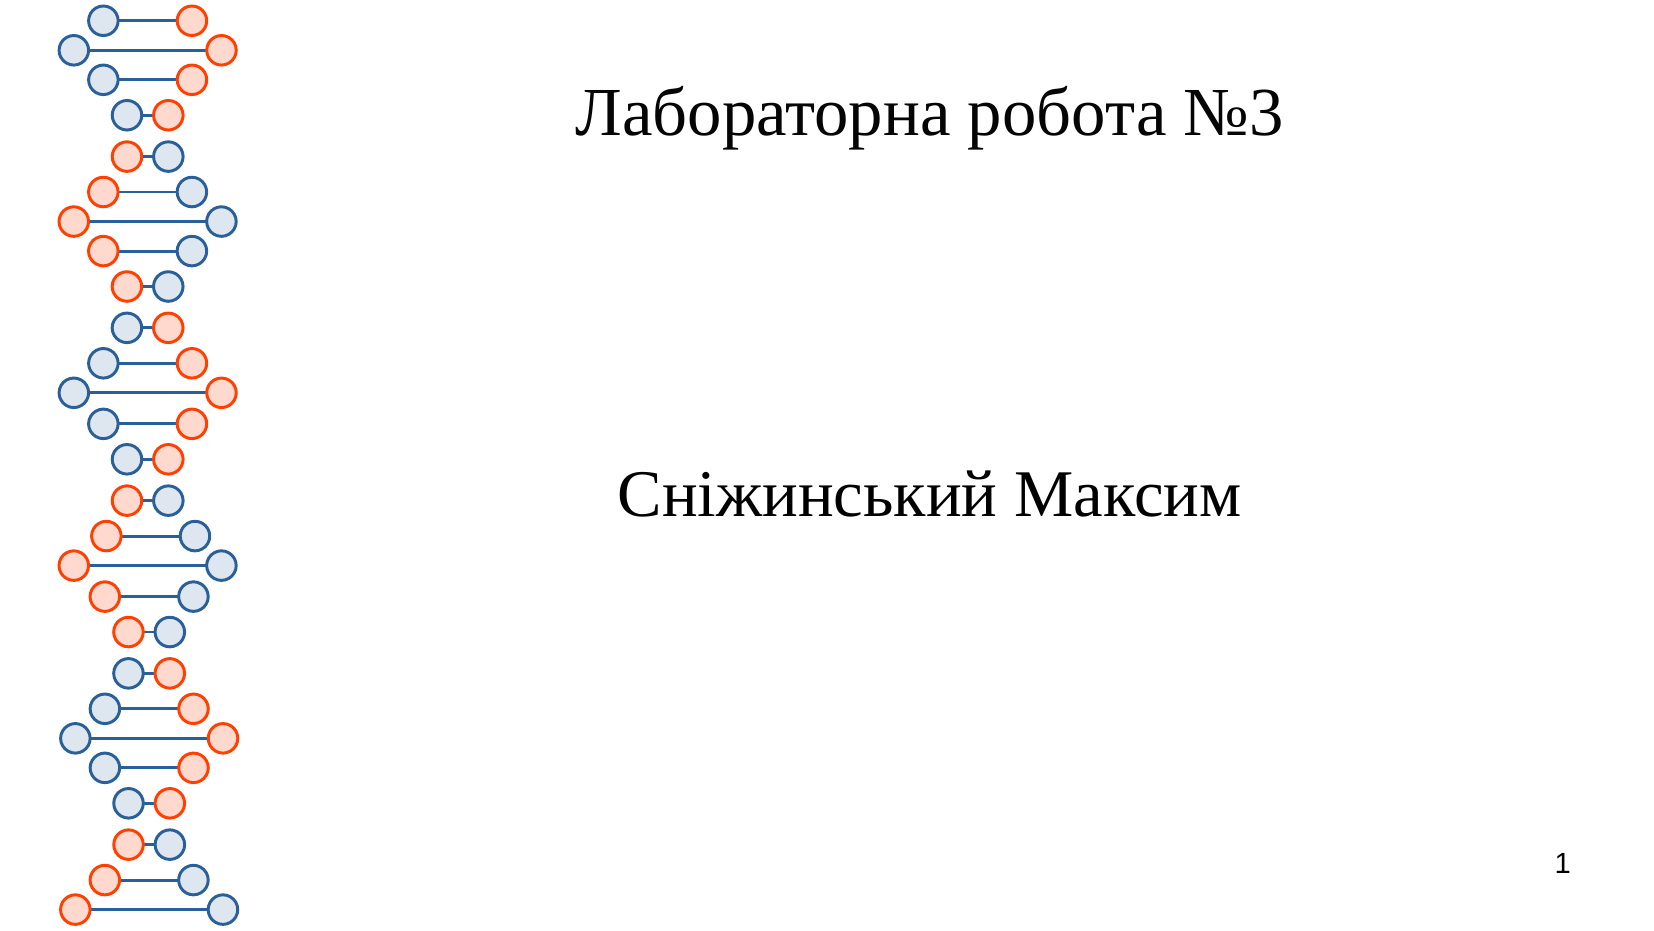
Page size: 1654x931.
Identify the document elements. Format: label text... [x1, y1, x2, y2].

title Лабораторна робота №3 [265, 35, 1595, 189]
subtitle Сніжинський Максим [265, 224, 1595, 764]
